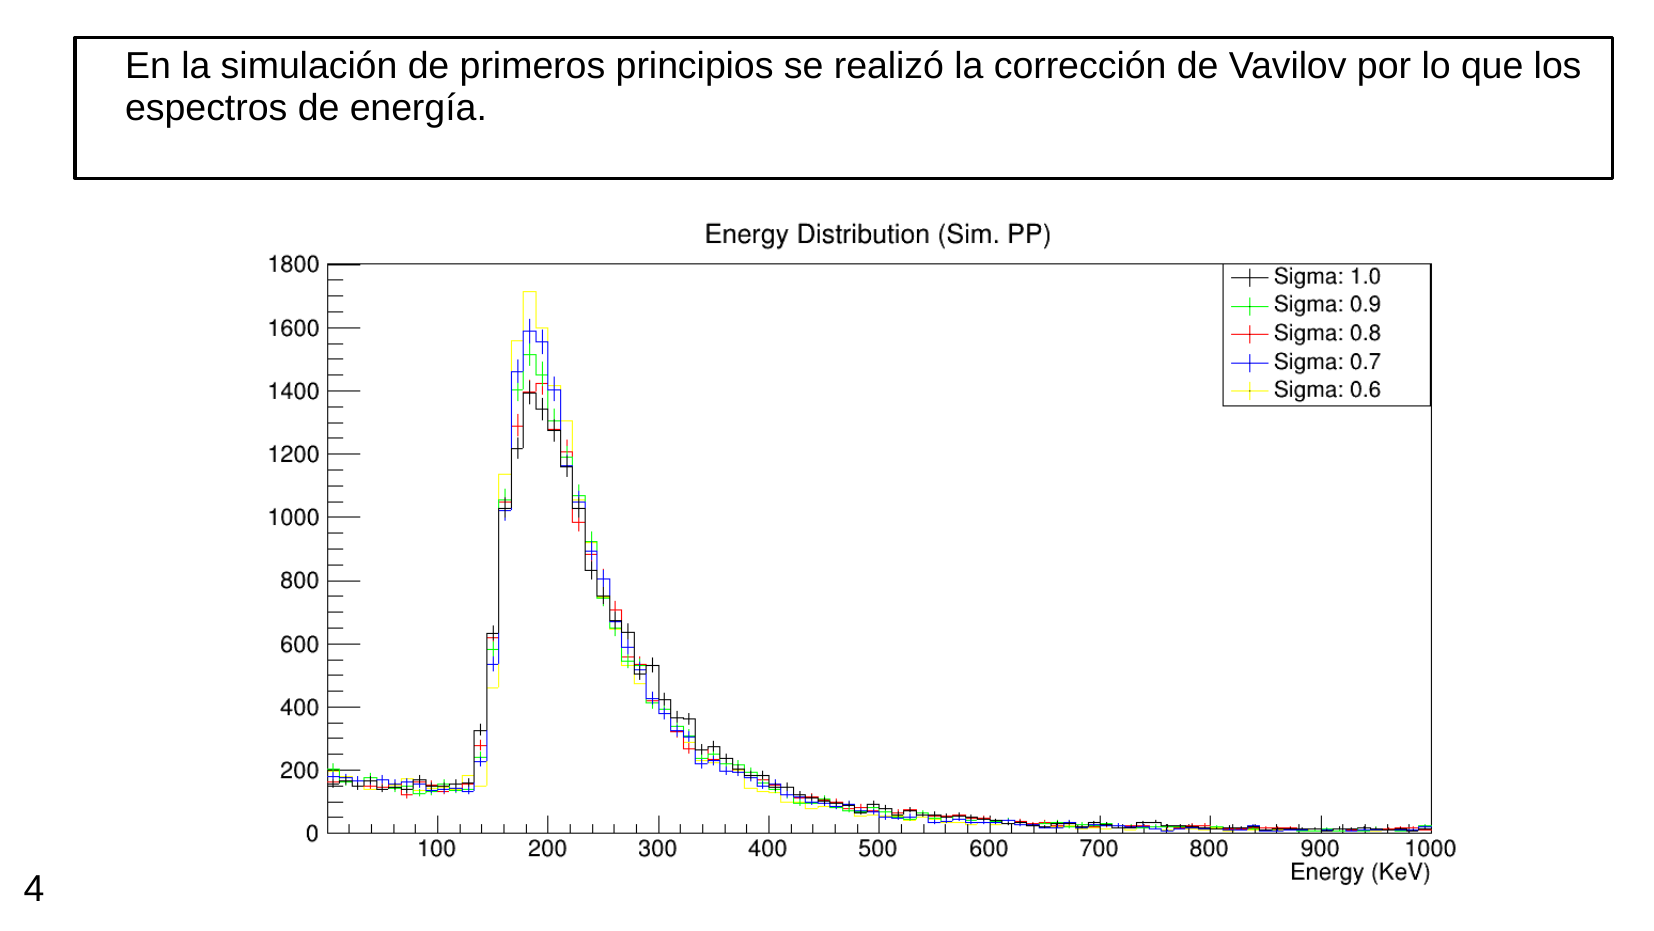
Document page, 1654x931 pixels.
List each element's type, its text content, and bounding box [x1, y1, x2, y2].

text_box <number> [8, 860, 638, 931]
text_box En la simulación de primeros principios se realizó la corrección de Vavilov por lo que los espectros de energía. [75, 37, 1613, 179]
picture [262, 211, 1463, 901]
